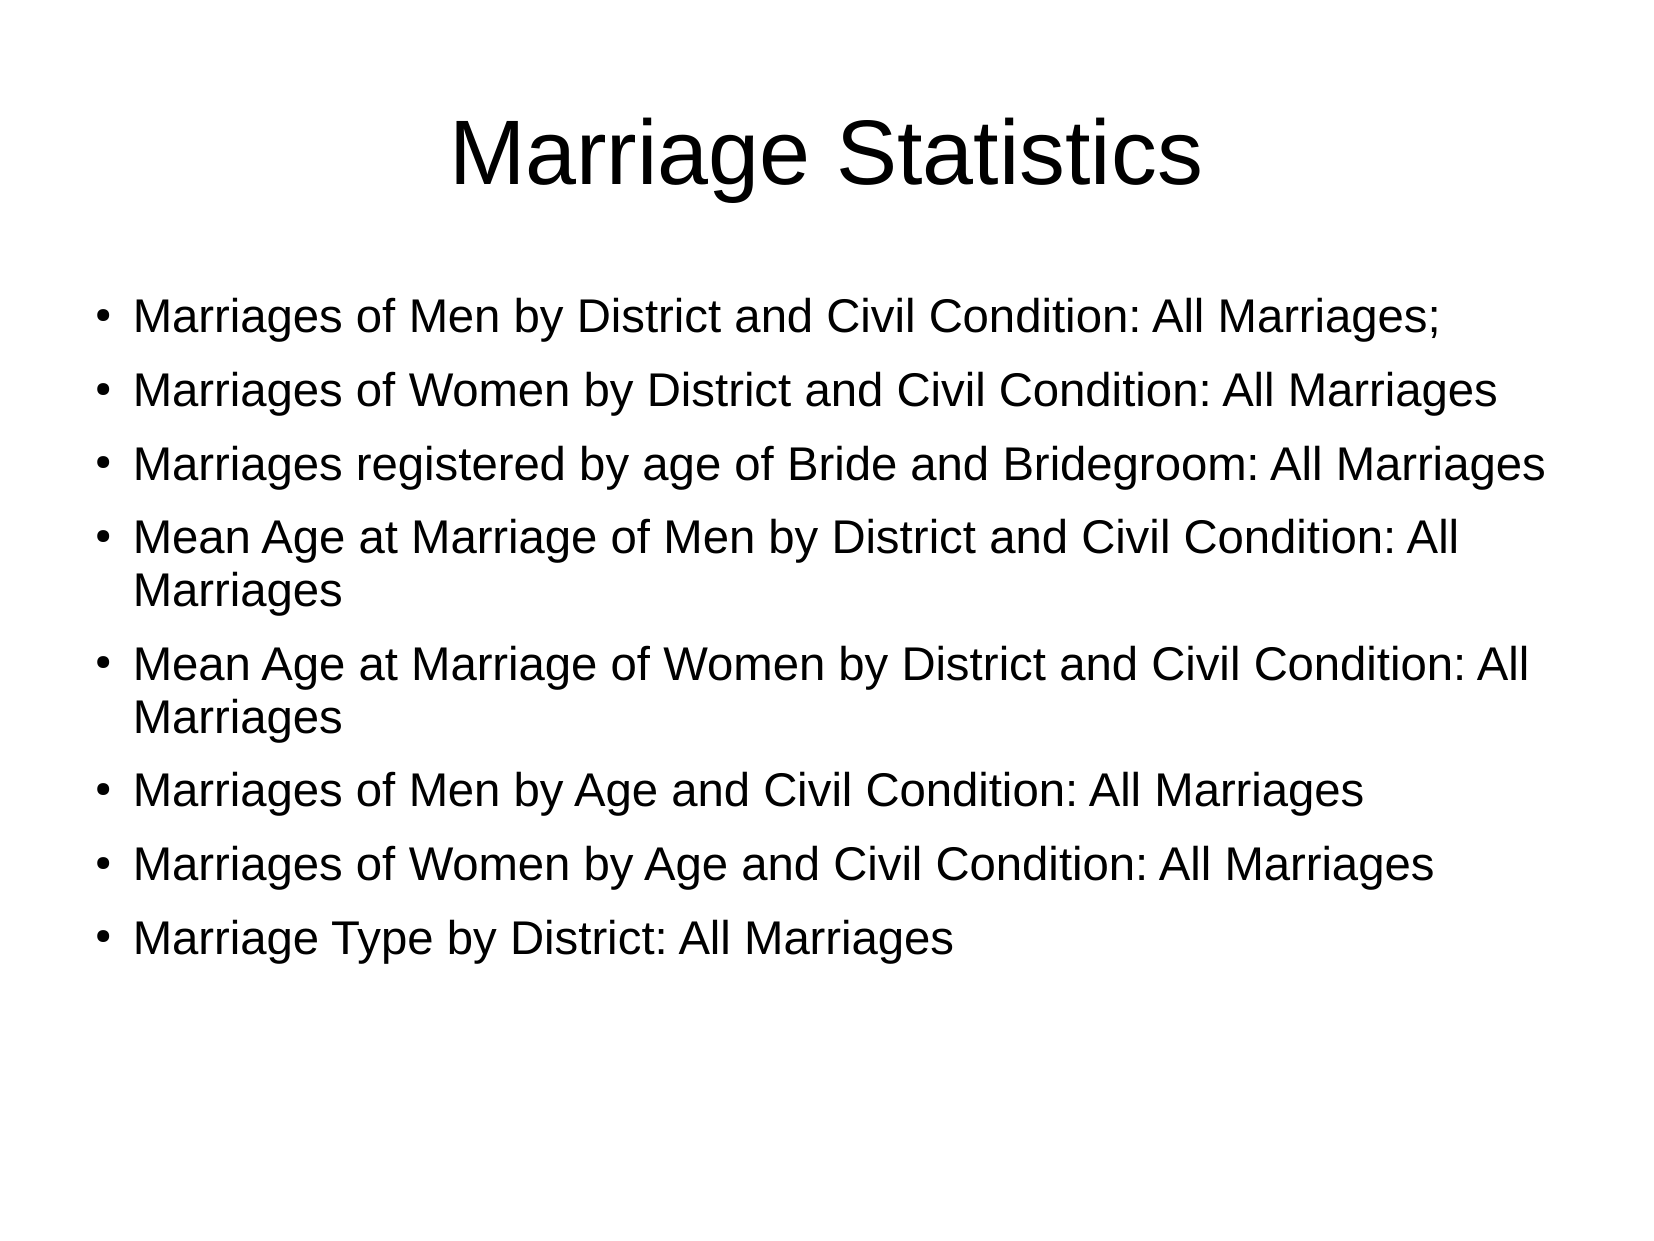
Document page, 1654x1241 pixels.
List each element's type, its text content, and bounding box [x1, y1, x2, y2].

list Marriages of Men by District and Civil Condition: All Marriages; Marriages of Women by District and Civil Condition: All Marriages Marriages registered by age of Bride and Bridegroom: All Marriages Mean Age at Marriage of Men by District and Civil Condition: All Marriages Mean Age at Marriage of Women by District and Civil Condition: All Marriages Marriages of Men by Age and Civil Condition: All Marriages Marriages of Women by Age and Civil Condition: All Marriages Marriage Type by District: All Marriages [82, 290, 1571, 1109]
title Marriage Statistics [82, 56, 1571, 250]
